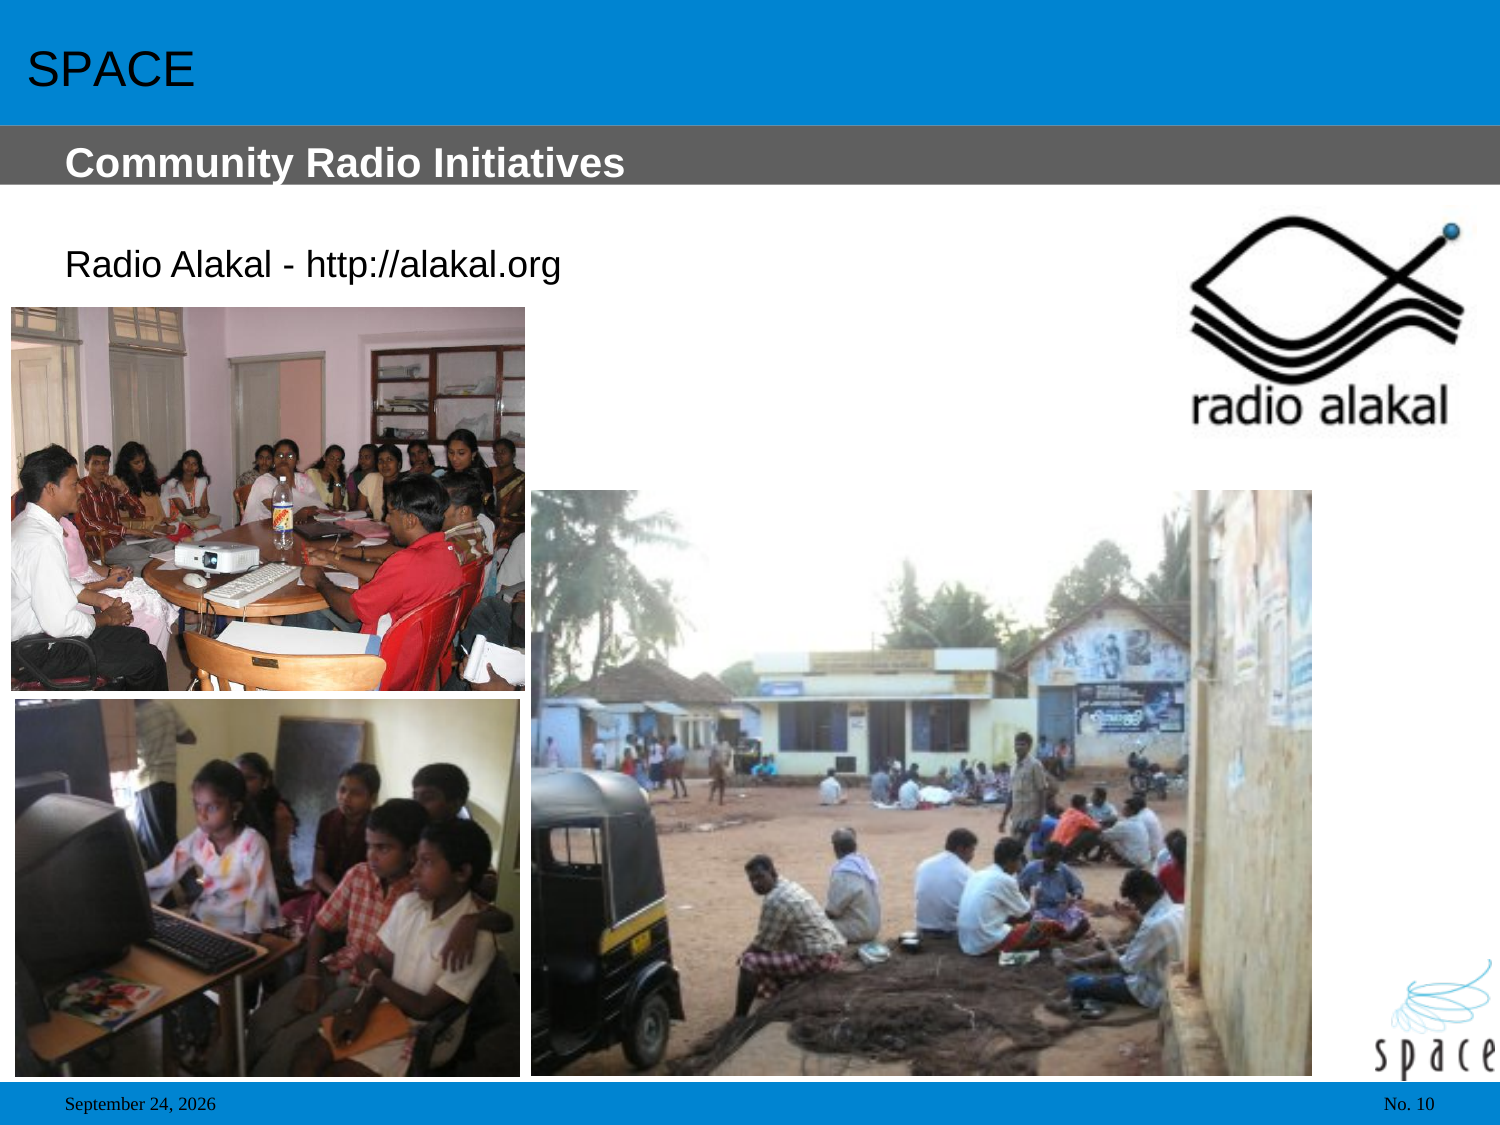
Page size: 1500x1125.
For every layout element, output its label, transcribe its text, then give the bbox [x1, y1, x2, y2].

picture [15, 699, 520, 1077]
picture [1176, 205, 1477, 443]
list Radio Alakal - http://alakal.org [64, 243, 1436, 985]
picture [11, 307, 525, 691]
picture [1375, 959, 1495, 1081]
picture [531, 490, 1312, 1076]
title Community Radio Initiatives [64, 139, 1436, 187]
